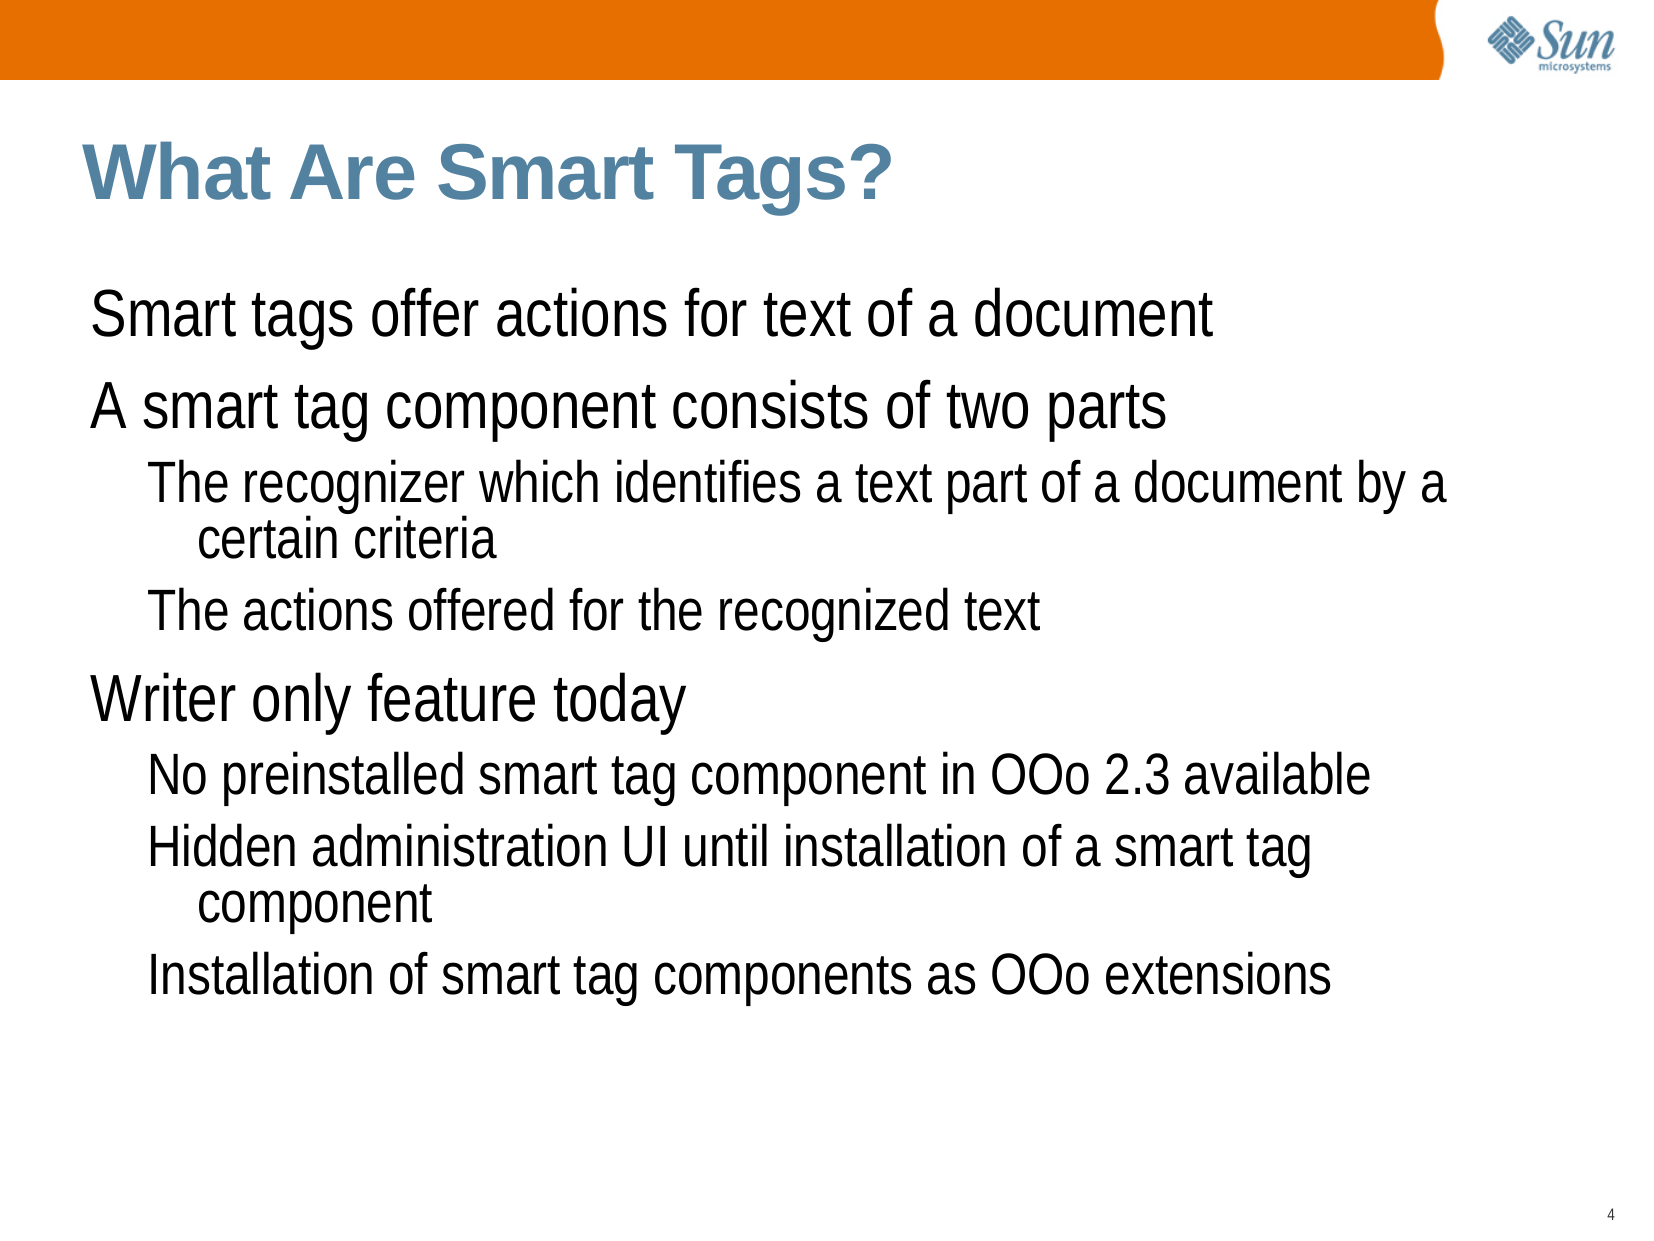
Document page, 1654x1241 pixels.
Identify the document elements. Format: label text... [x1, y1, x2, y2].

list Smart tags offer actions for text of a document A smart tag component consists of two parts The recognizer which identifies a text part of a document by a certain criteria The actions offered for the recognized text Writer only feature today No preinstalled smart tag component in OOo 2.3 available Hidden administration UI until installation of a smart tag component Installation of smart tag components as OOo extensions [71, 284, 1545, 1171]
title What Are Smart Tags? [82, 135, 1585, 250]
picture [0, 0, 1654, 80]
